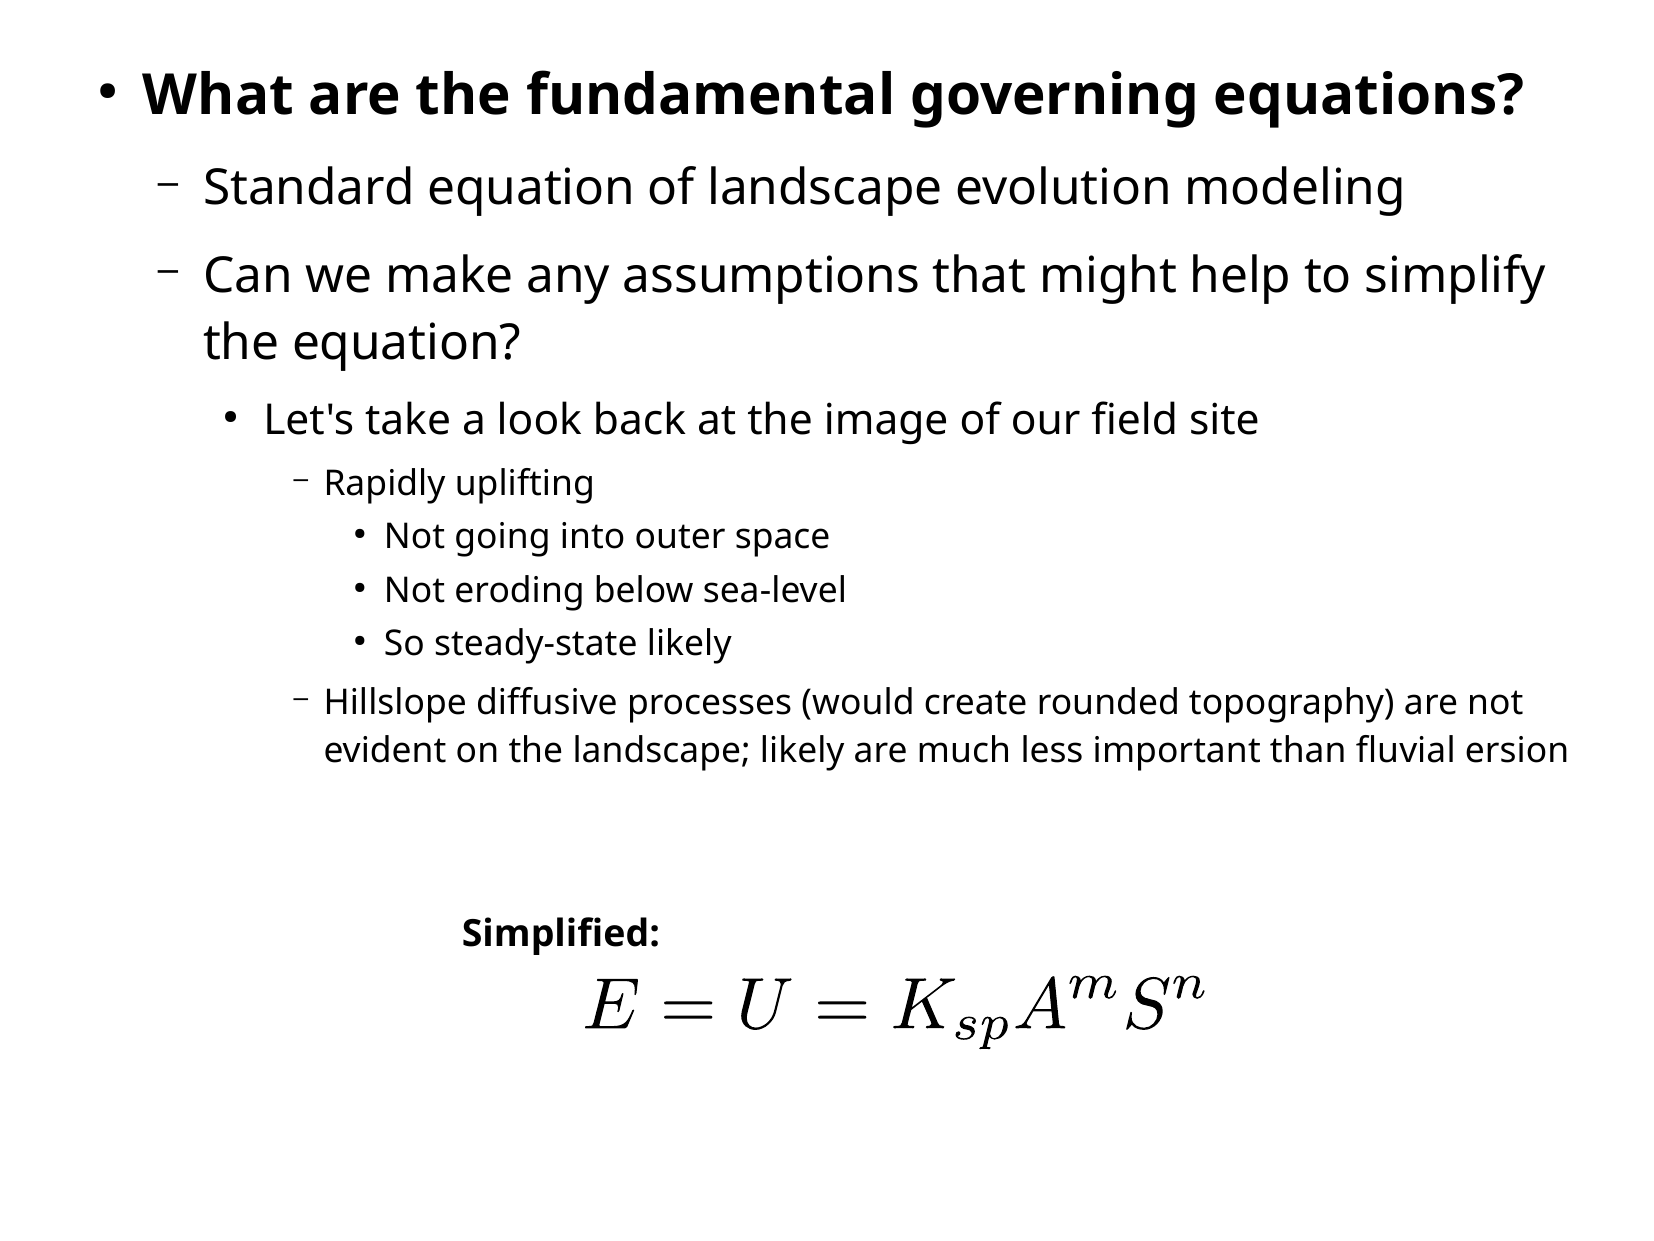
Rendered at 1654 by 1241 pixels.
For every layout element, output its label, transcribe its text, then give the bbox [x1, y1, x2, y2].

text_box [582, 975, 1207, 1050]
text_box Simplified: [447, 899, 652, 952]
list What are the fundamental governing equations? Standard equation of landscape evolution modeling Can we make any assumptions that might help to simplify the equation? Let's take a look back at the image of our field site Rapidly uplifting Not going into outer space Not eroding below sea-level So steady-state likely Hillslope diffusive processes (would create rounded topography) are not evident on the landscape; likely are much less important than fluvial ersion [82, 53, 1571, 829]
